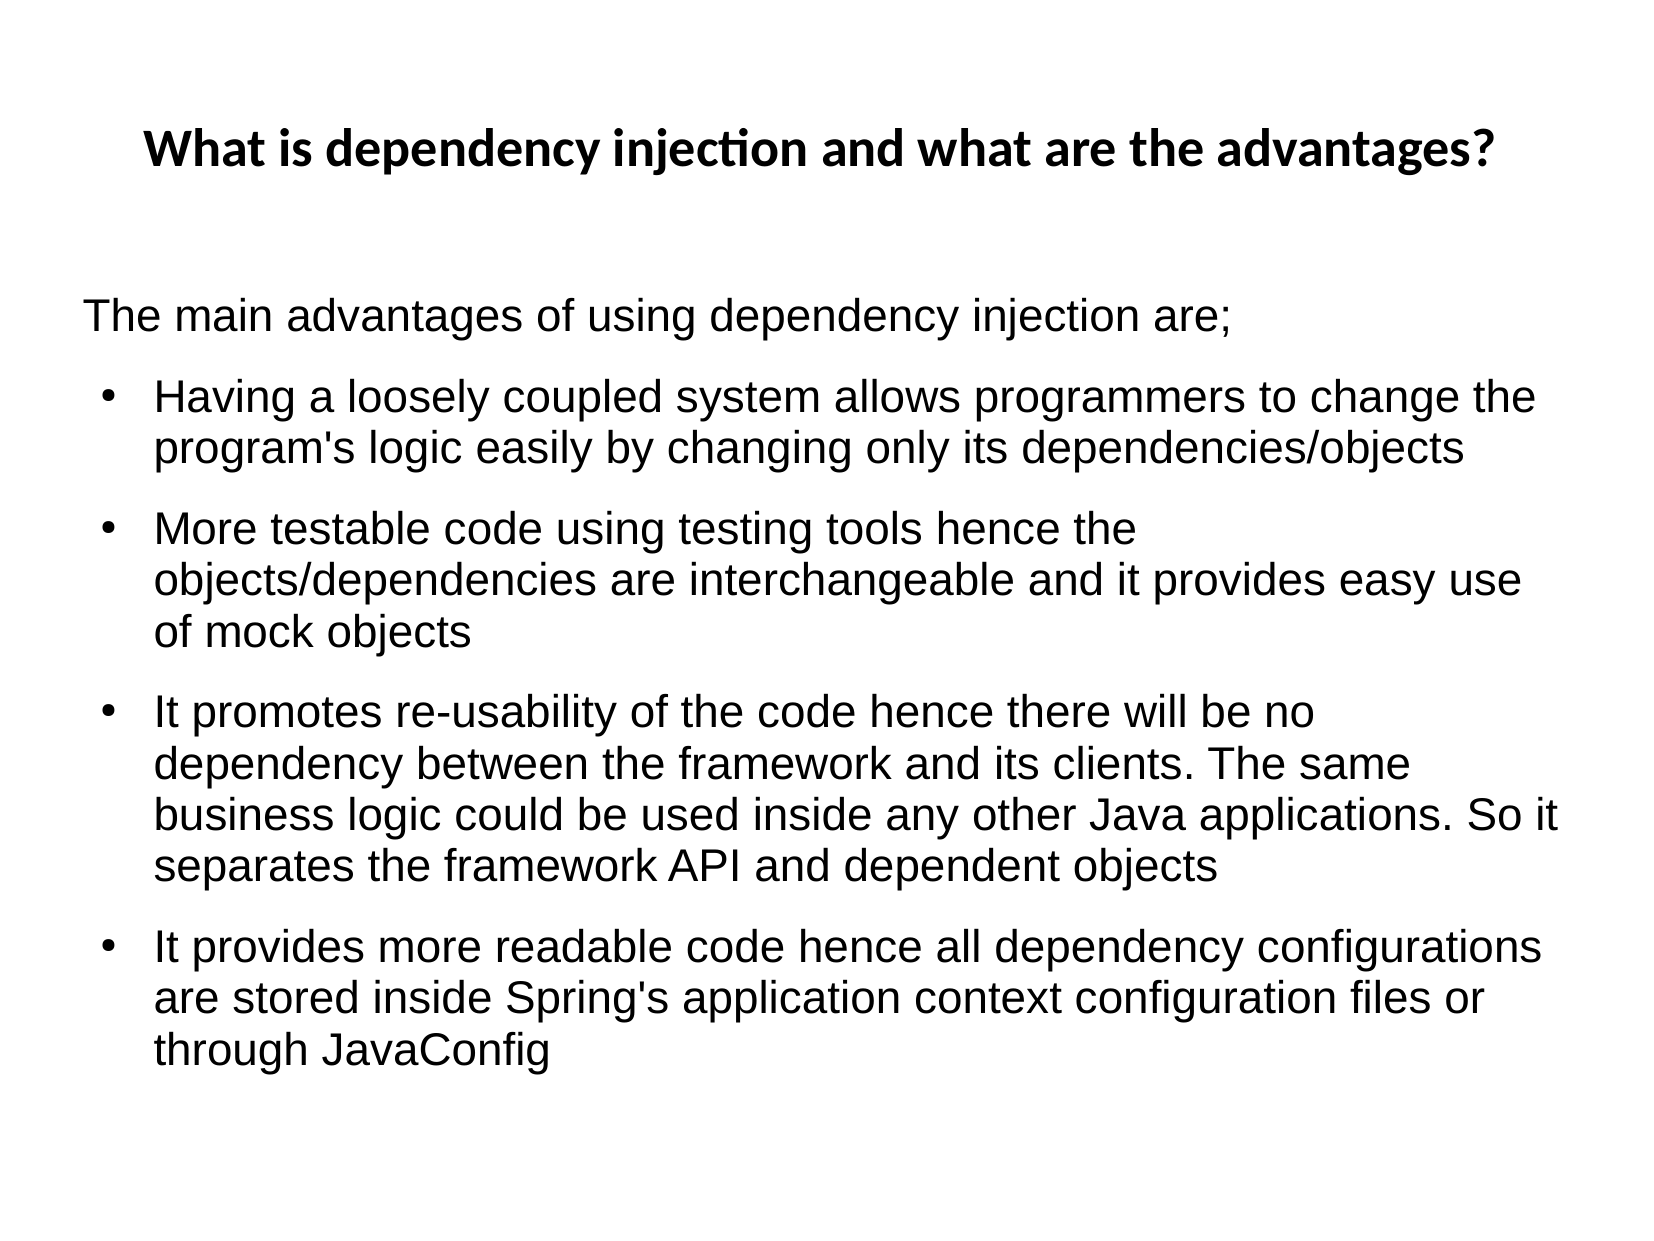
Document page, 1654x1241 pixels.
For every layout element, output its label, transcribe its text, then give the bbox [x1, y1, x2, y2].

title What is dependency injection and what are the advantages? [82, 49, 1571, 257]
list The main advantages of using dependency injection are; Having a loosely coupled system allows programmers to change the program's logic easily by changing only its dependencies/objects More testable code using testing tools hence the objects/dependencies are interchangeable and it provides easy use of mock objects It promotes re-usability of the code hence there will be no dependency between the framework and its clients. The same business logic could be used inside any other Java applications. So it separates the framework API and dependent objects It provides more readable code hence all dependency configurations are stored inside Spring's application context configuration files or through JavaConfig [82, 290, 1571, 1109]
